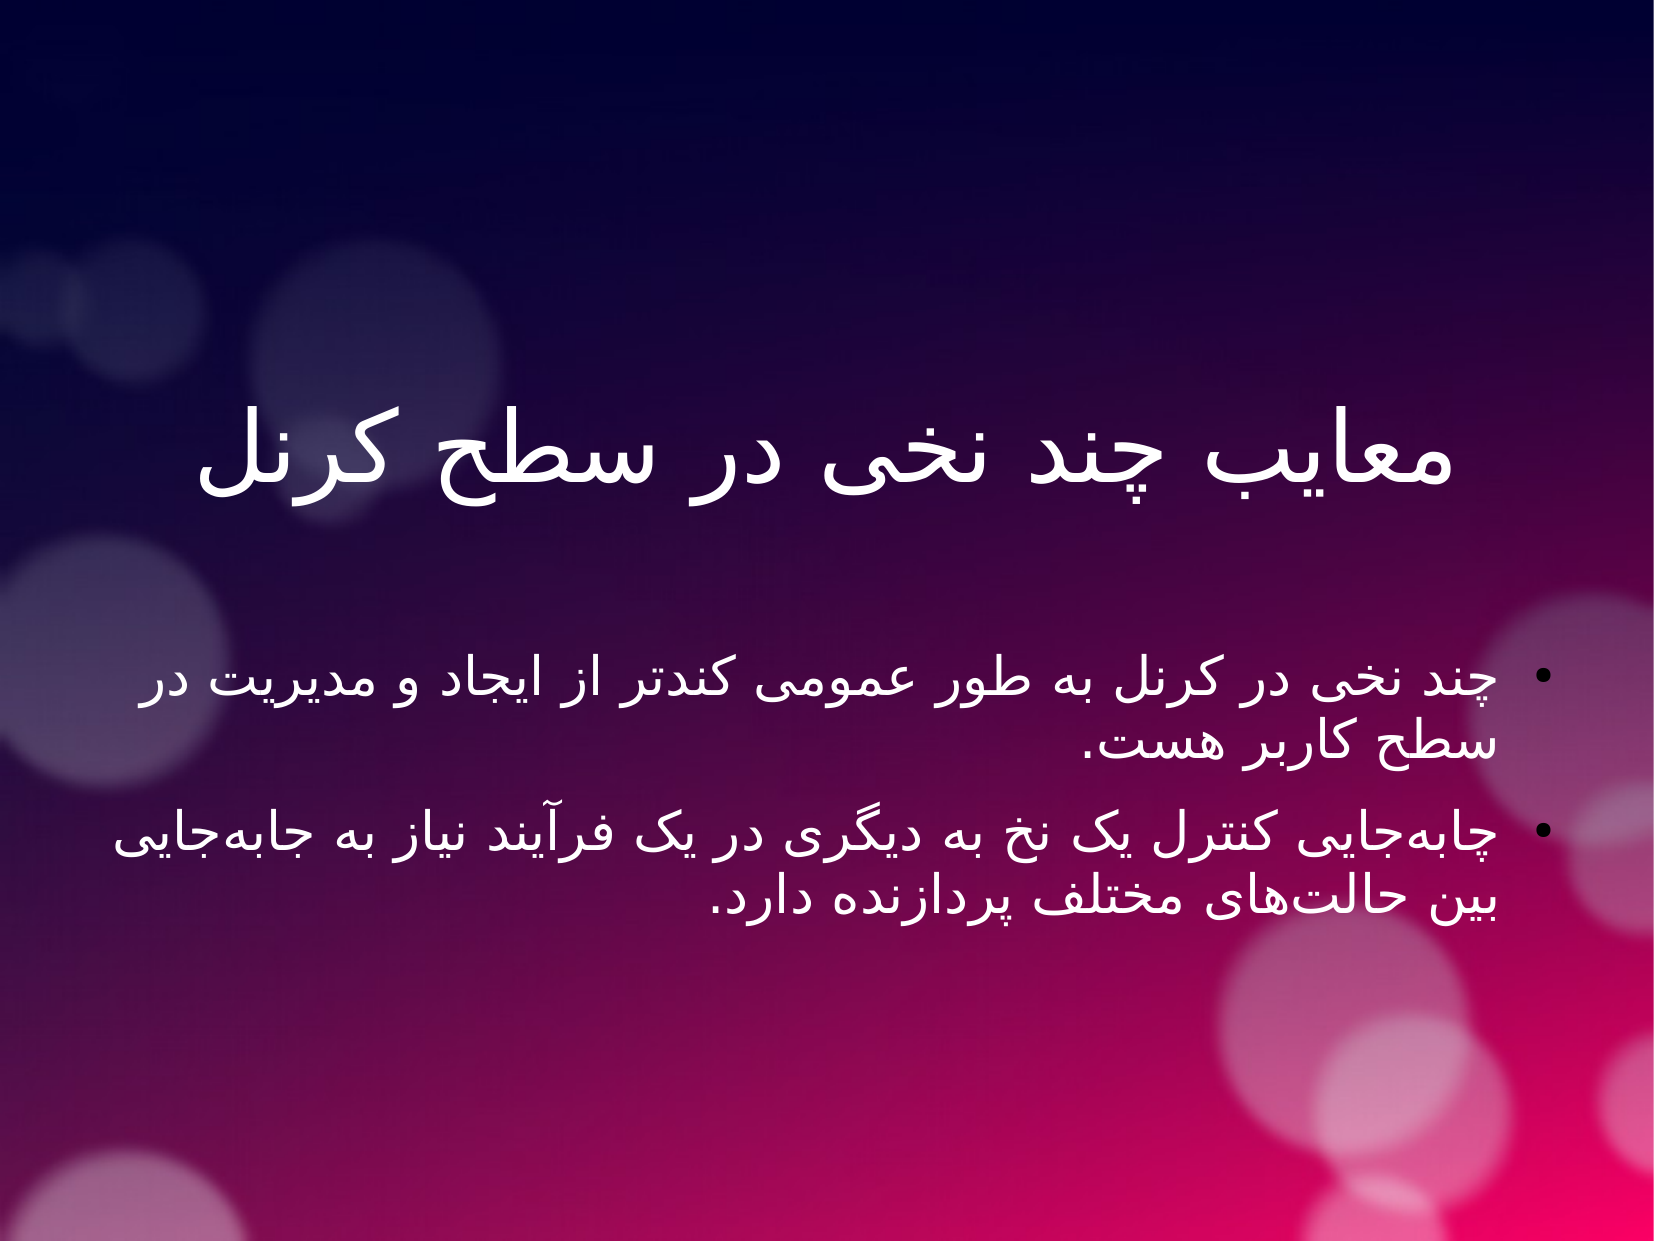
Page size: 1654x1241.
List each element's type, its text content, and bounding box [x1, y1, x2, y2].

title معایب چند نخی در سطح کرنل [82, 344, 1571, 552]
picture [0, 0, 1654, 1241]
list چند نخی در کرنل به طور عمومی کندتر از ایجاد و مدیریت در سطح کاربر هست. چابه‌جایی کنترل یک نخ به دیگری در یک فرآیند نیاز به جابه‌جایی بین حالت‌های مختلف پردازنده دارد. [82, 645, 1571, 1099]
